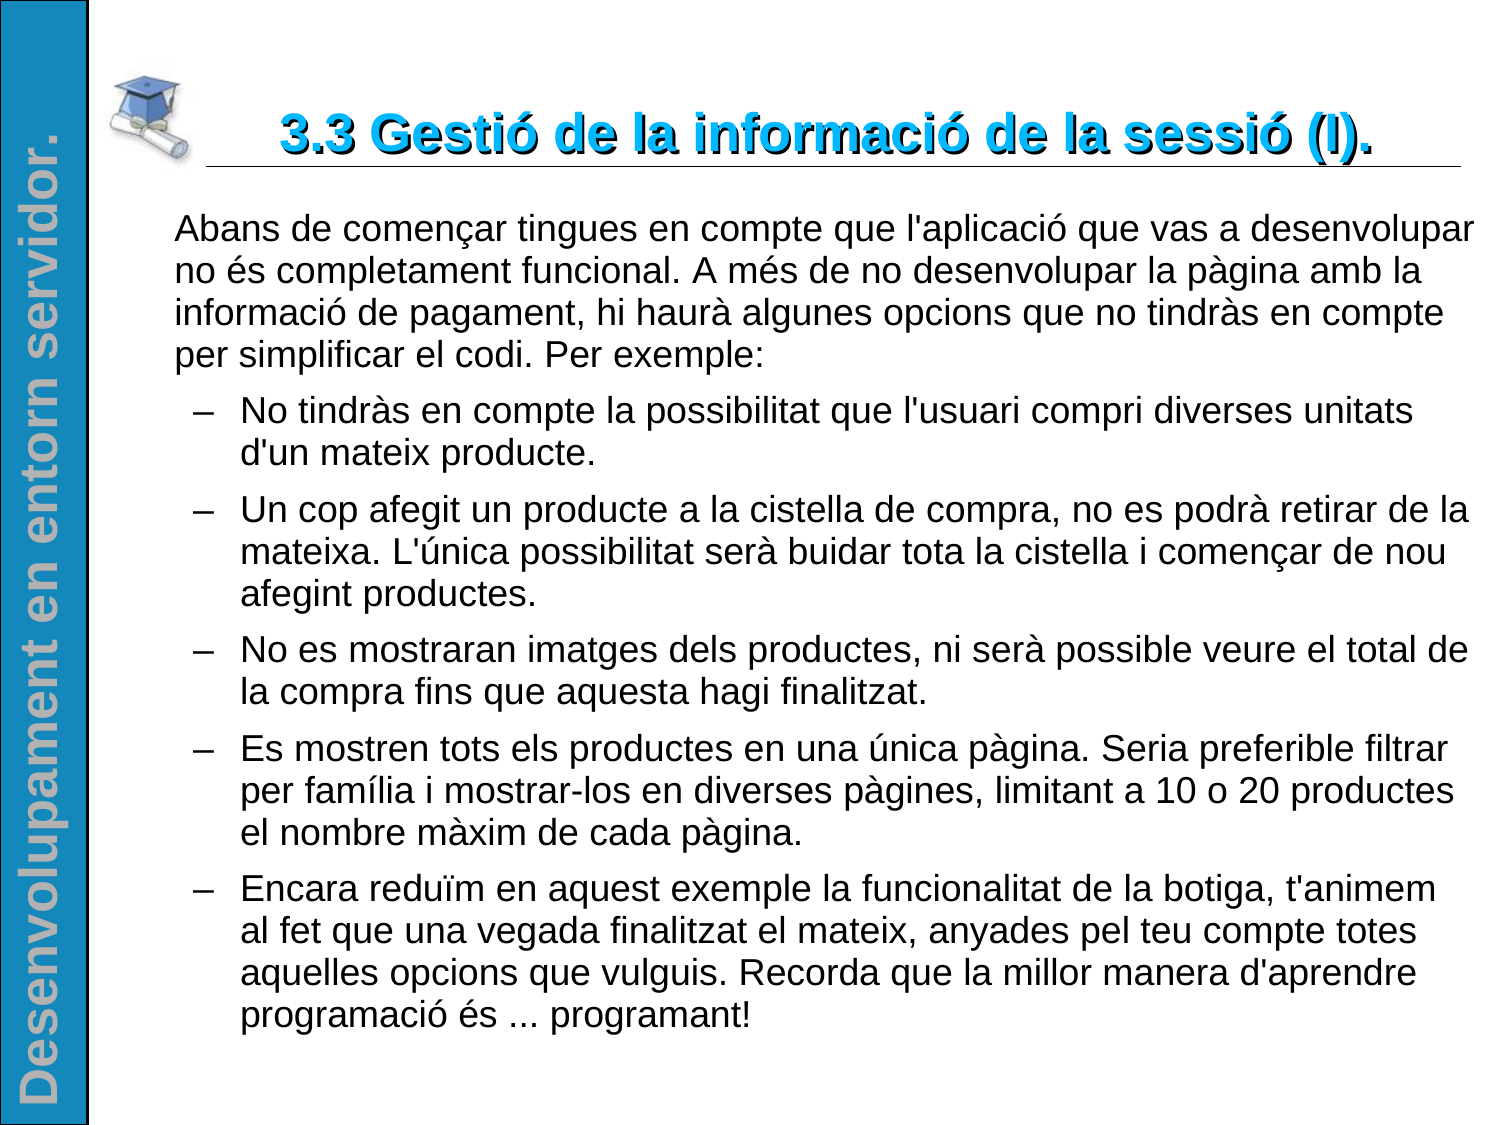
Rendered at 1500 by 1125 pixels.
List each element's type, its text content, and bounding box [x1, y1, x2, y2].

list Abans de començar tingues en compte que l'aplicació que vas a desenvolupar no és completament funcional. A més de no desenvolupar la pàgina amb la informació de pagament, hi haurà algunes opcions que no tindràs en compte per simplificar el codi. Per exemple: No tindràs en compte la possibilitat que l'usuari compri diverses unitats d'un mateix producte. Un cop afegit un producte a la cistella de compra, no es podrà retirar de la mateixa. L'única possibilitat serà buidar tota la cistella i començar de nou afegint productes. No es mostraran imatges dels productes, ni serà possible veure el total de la compra fins que aquesta hagi finalitzat. Es mostren tots els productes en una única pàgina. Seria preferible filtrar per família i mostrar-los en diverses pàgines, limitant a 10 o 20 productes el nombre màxim de cada pàgina. Encara reduïm en aquest exemple la funcionalitat de la botiga, t'animem al fet que una vegada finalitzat el mateix, anyades pel teu compte totes aquelles opcions que vulguis. Recorda que la millor manera d'aprendre programació és ... programant! [118, 207, 1477, 1036]
picture [93, 61, 206, 174]
title 3.3 Gestió de la informació de la sessió (I). [206, 88, 1447, 178]
